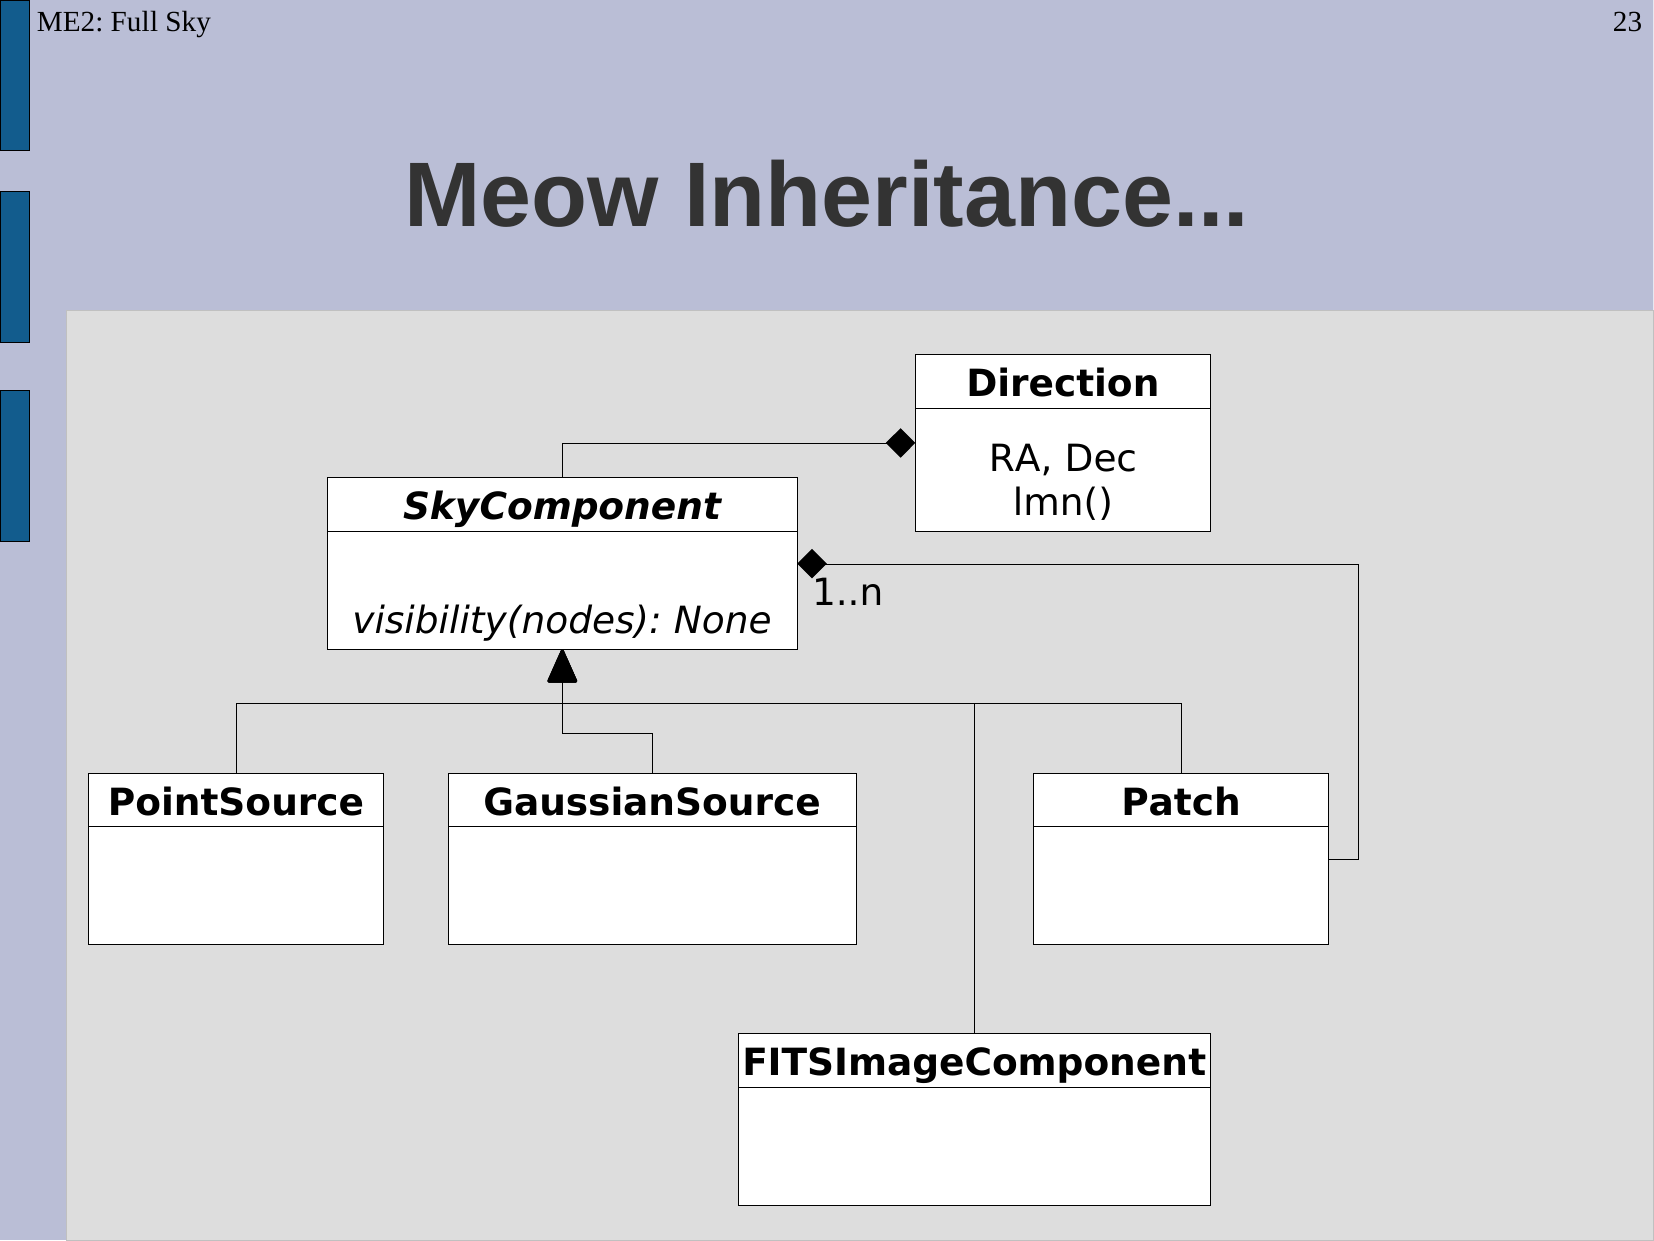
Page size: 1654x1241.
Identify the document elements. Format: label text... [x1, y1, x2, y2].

text_box visibility(nodes): None [327, 532, 798, 650]
text_box [1033, 827, 1329, 945]
text_box PointSource [88, 773, 384, 827]
text_box Direction [915, 354, 1211, 409]
text_box SkyComponent [327, 477, 798, 532]
text_box GaussianSource [448, 773, 857, 827]
text_box [738, 1088, 1211, 1206]
title Meow Inheritance... [121, 91, 1534, 299]
text_box [88, 827, 384, 945]
text_box [448, 827, 857, 945]
text_box RA, Dec lmn() [915, 409, 1211, 532]
text_box Patch [1033, 773, 1329, 827]
text_box FITSImageComponent [738, 1033, 1211, 1088]
